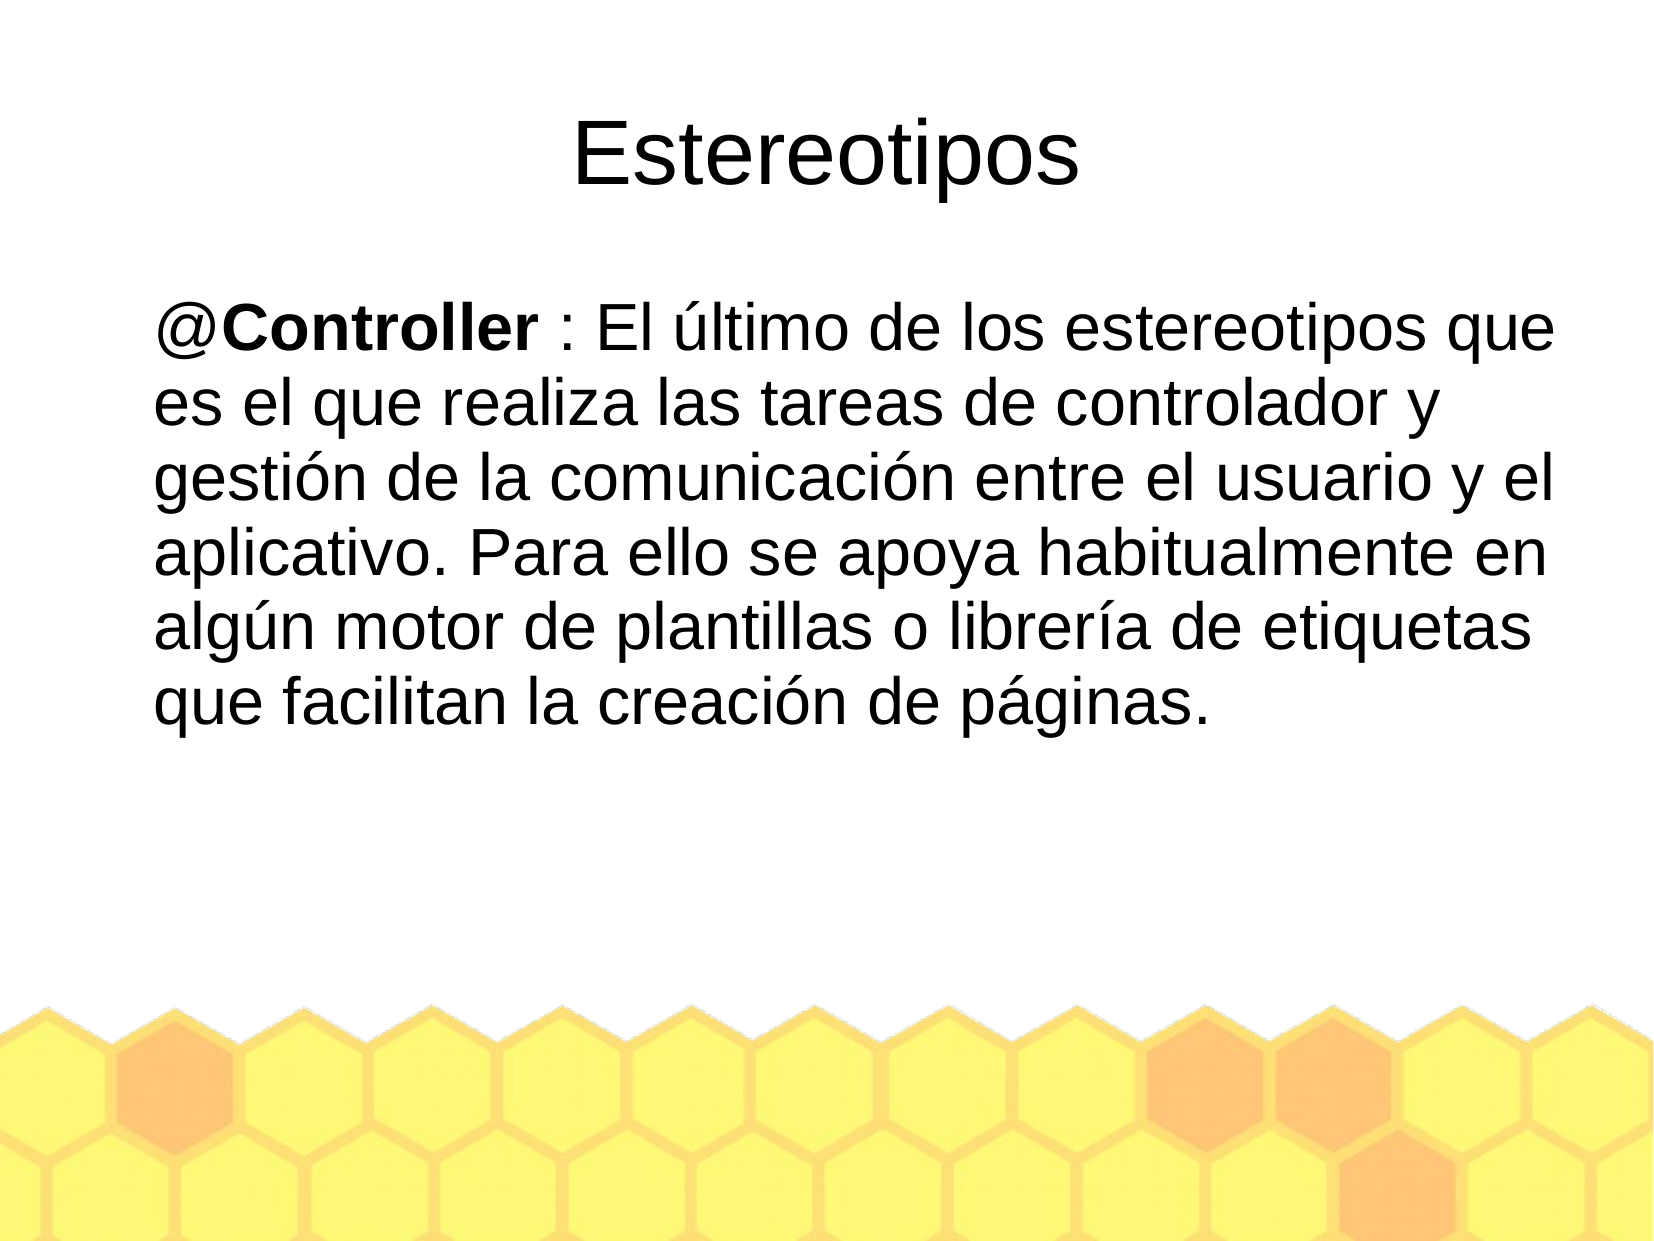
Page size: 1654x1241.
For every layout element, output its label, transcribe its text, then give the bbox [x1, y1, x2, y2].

picture [0, 1001, 1654, 1241]
list @Controller : El último de los estereotipos que es el que realiza las tareas de controlador y gestión de la comunicación entre el usuario y el aplicativo. Para ello se apoya habitualmente en algún motor de plantillas o librería de etiquetas que facilitan la creación de páginas. [82, 290, 1571, 1010]
title Estereotipos [82, 49, 1571, 257]
